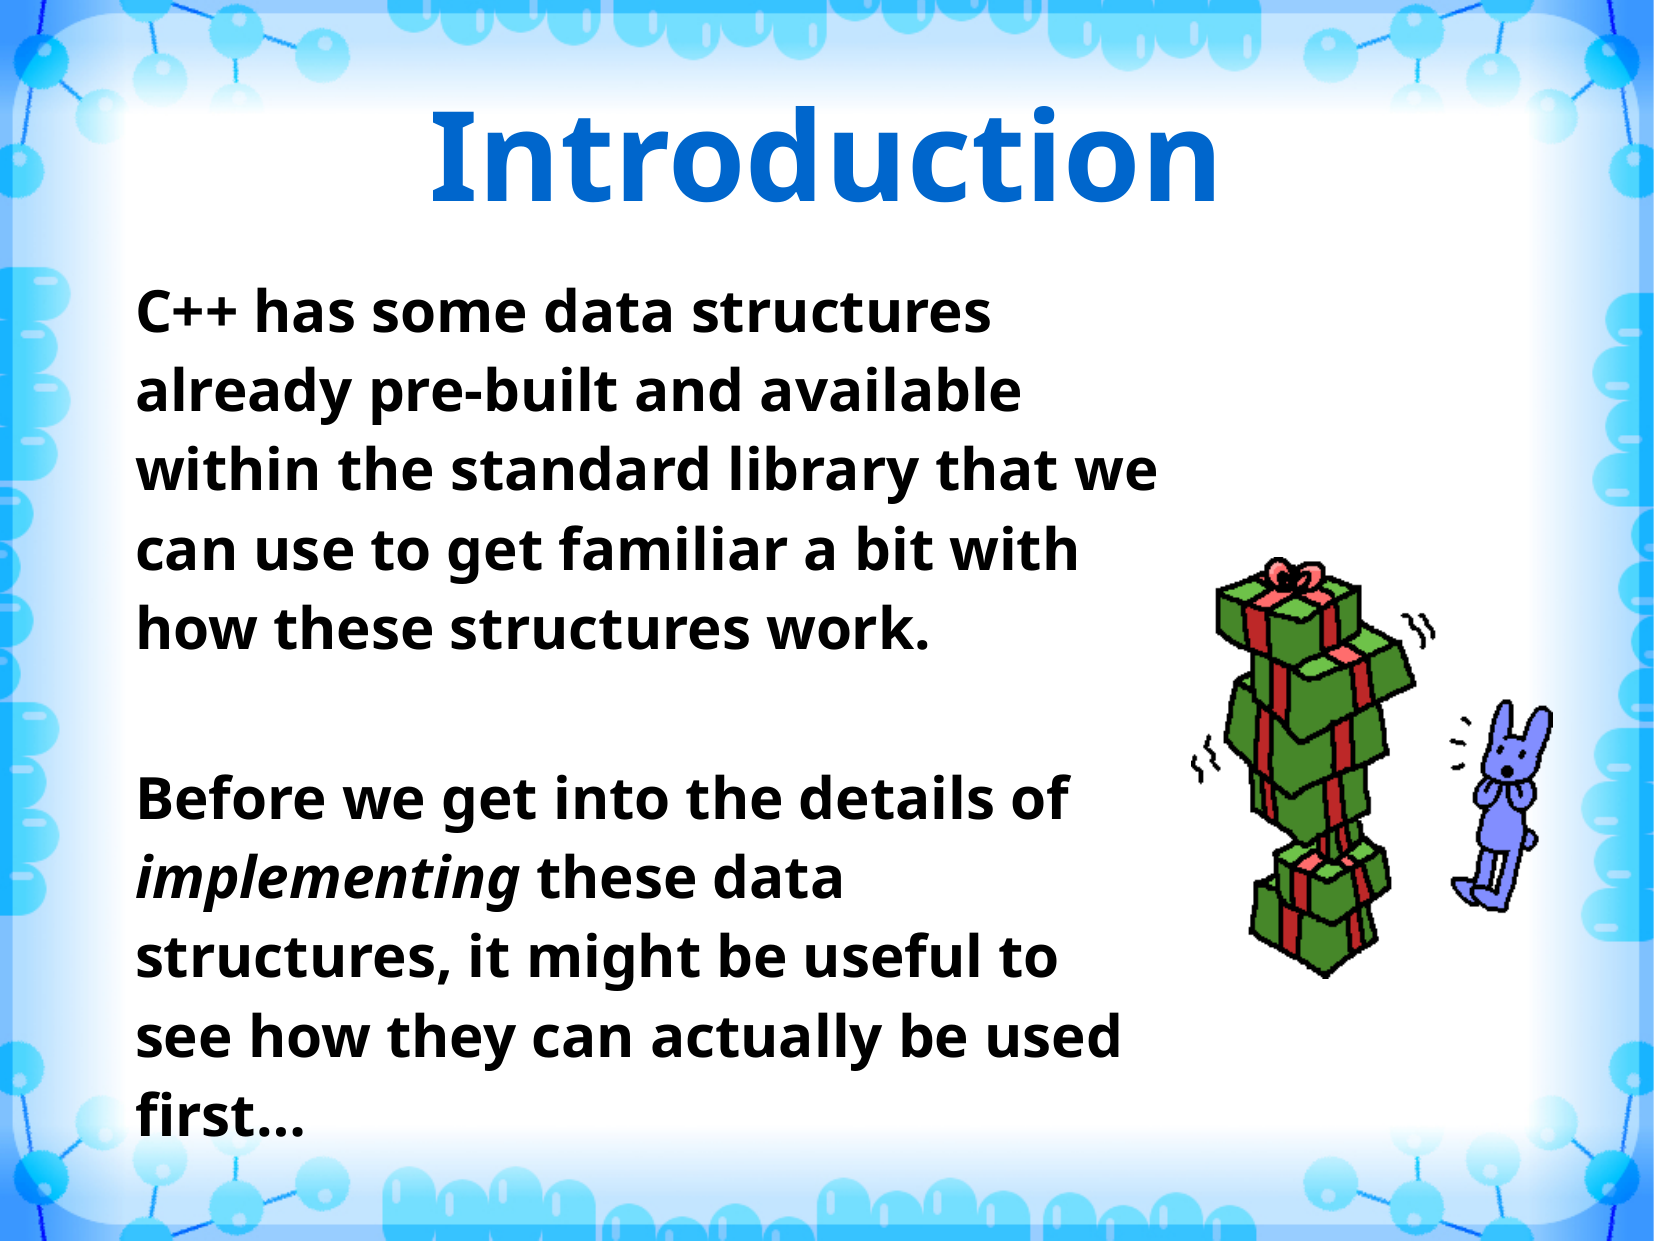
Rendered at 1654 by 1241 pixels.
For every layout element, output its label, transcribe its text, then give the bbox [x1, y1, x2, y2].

picture [0, 0, 1654, 1241]
text_box C++ has some data structures already pre-built and available within the standard library that we can use to get familiar a bit with how these structures work. Before we get into the details of implementing these data structures, it might be useful to see how they can actually be used first… [135, 270, 1165, 1066]
title Introduction [82, 49, 1571, 257]
